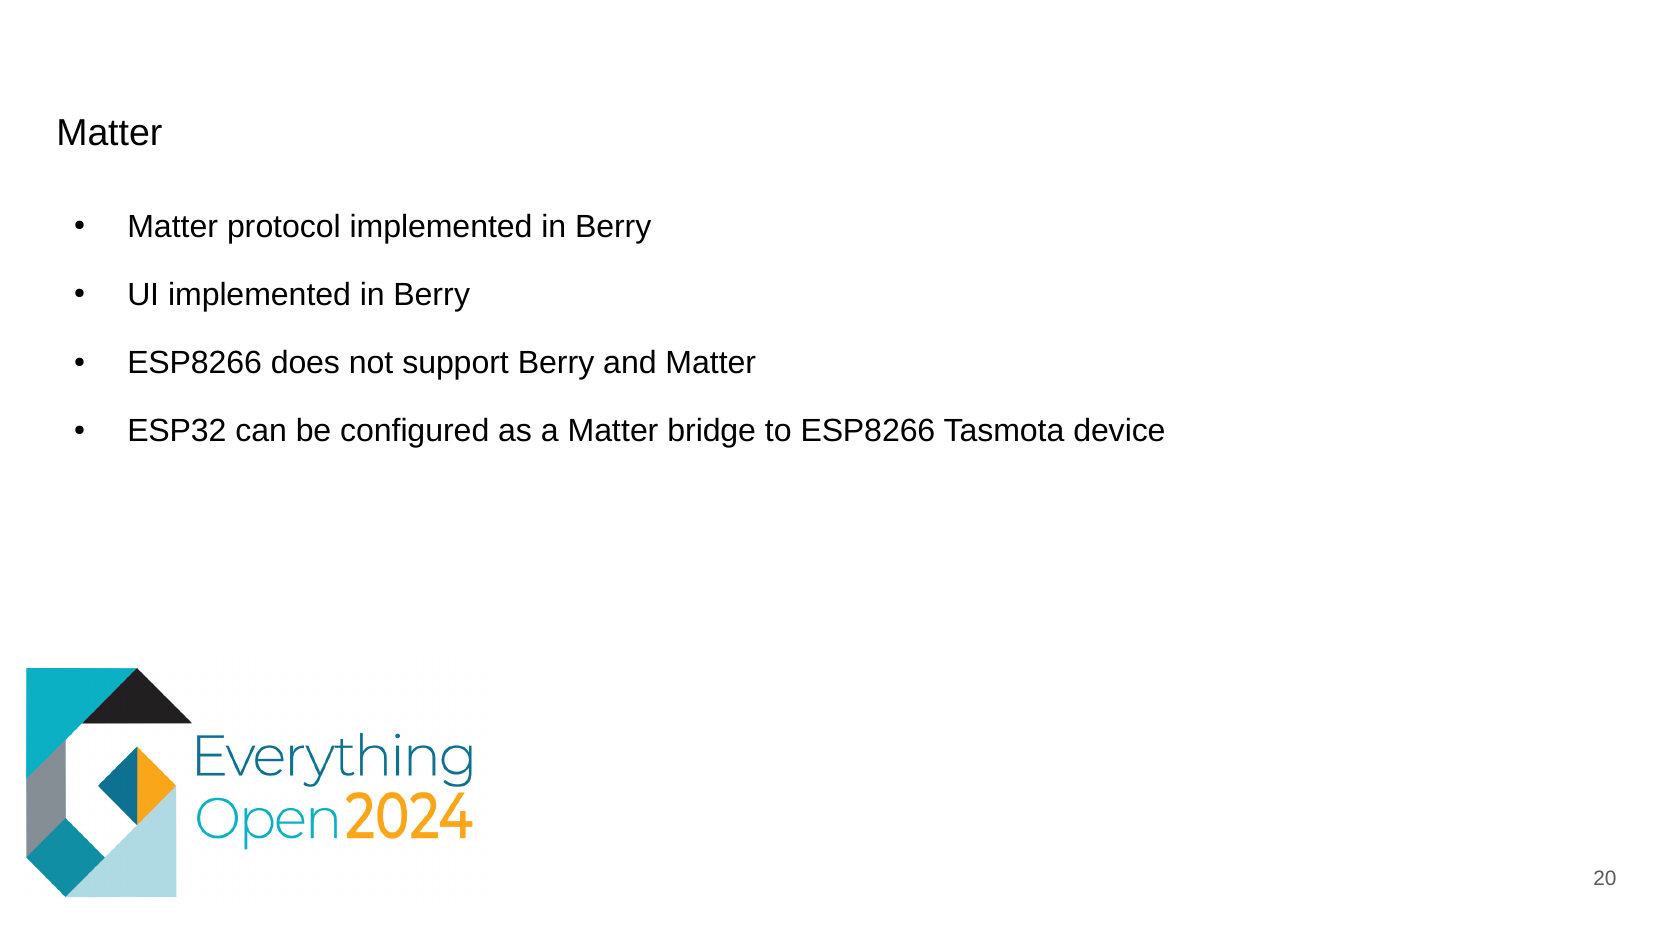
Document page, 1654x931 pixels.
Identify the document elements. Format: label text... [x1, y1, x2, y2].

list Matter protocol implemented in Berry UI implemented in Berry ESP8266 does not support Berry and Matter ESP32 can be configured as a Matter bridge to ESP8266 Tasmota device [56, 208, 1598, 827]
picture [8, 655, 492, 907]
title Matter [56, 80, 1598, 184]
